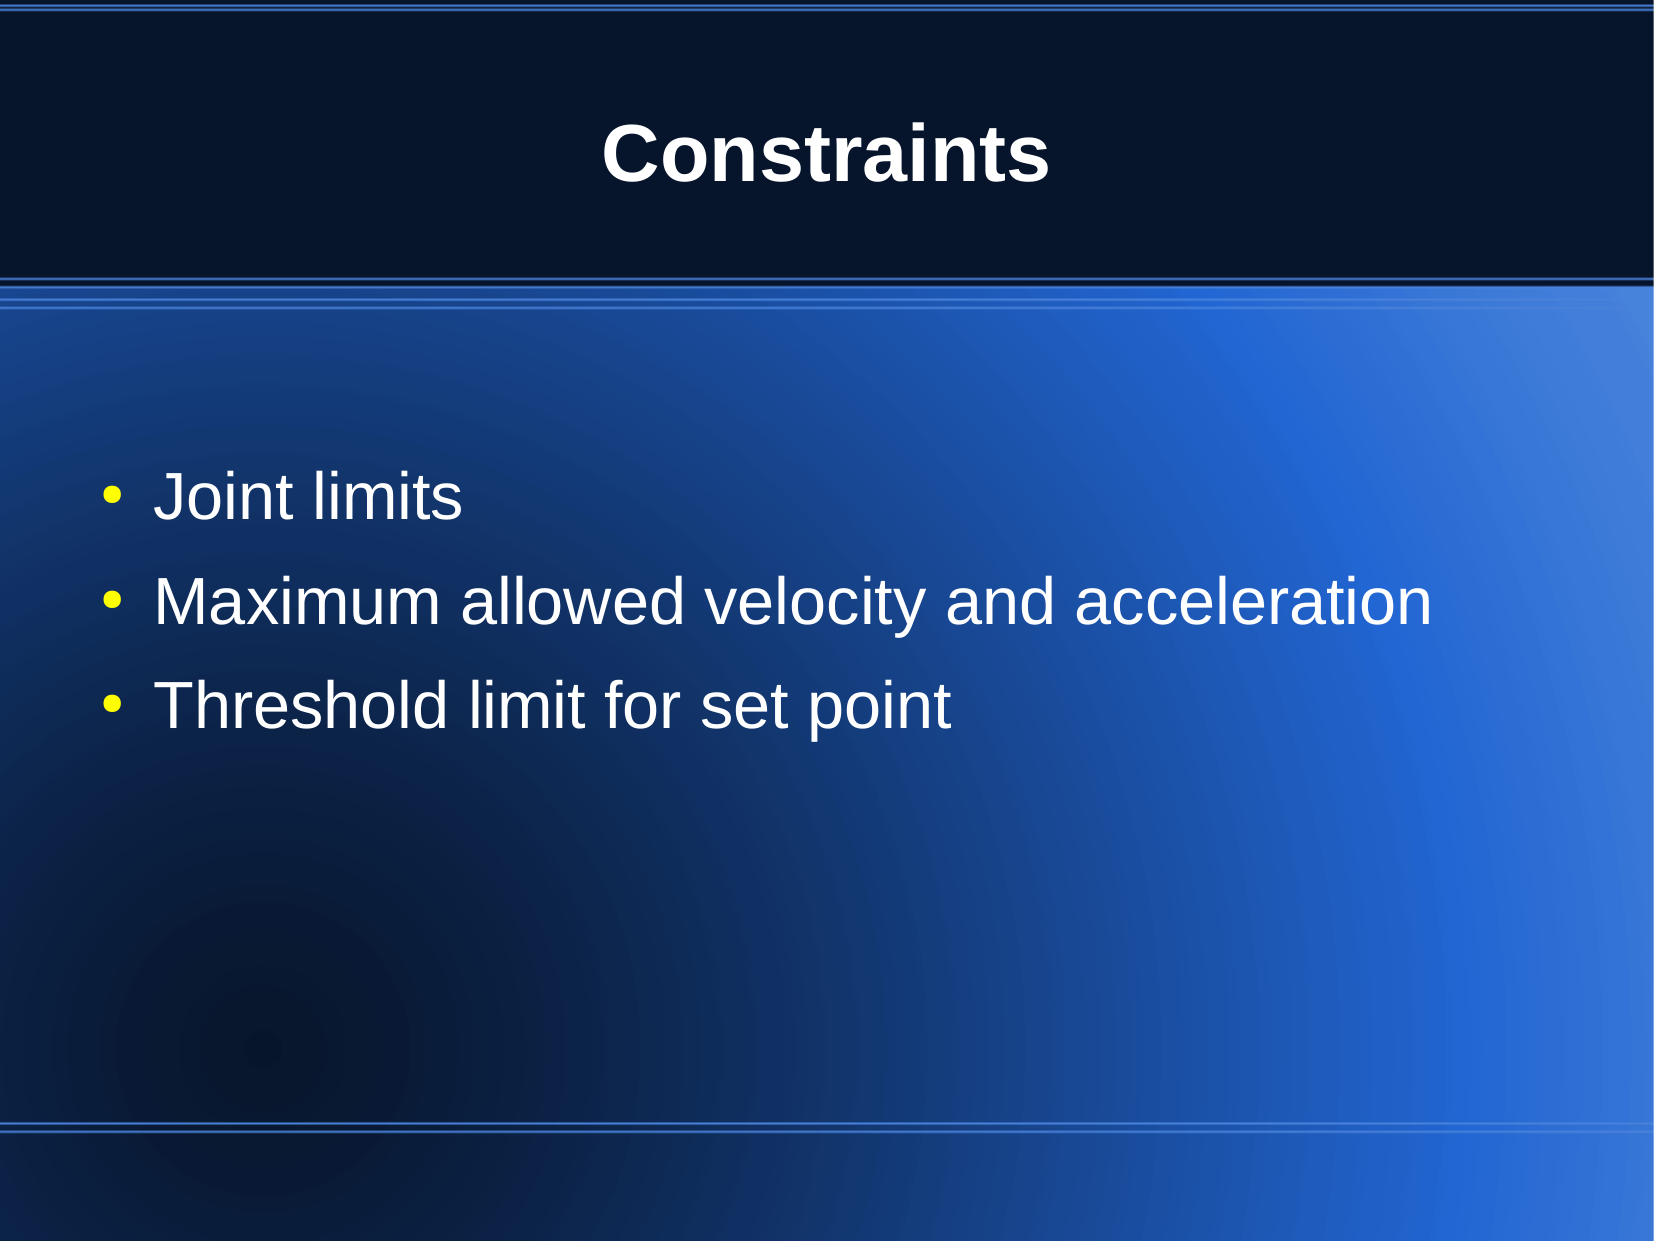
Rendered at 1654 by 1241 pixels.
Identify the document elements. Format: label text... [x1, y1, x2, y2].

picture [0, 0, 1654, 1241]
list Joint limits Maximum allowed velocity and acceleration Threshold limit for set point [82, 355, 1571, 1075]
title Constraints [82, 49, 1571, 257]
